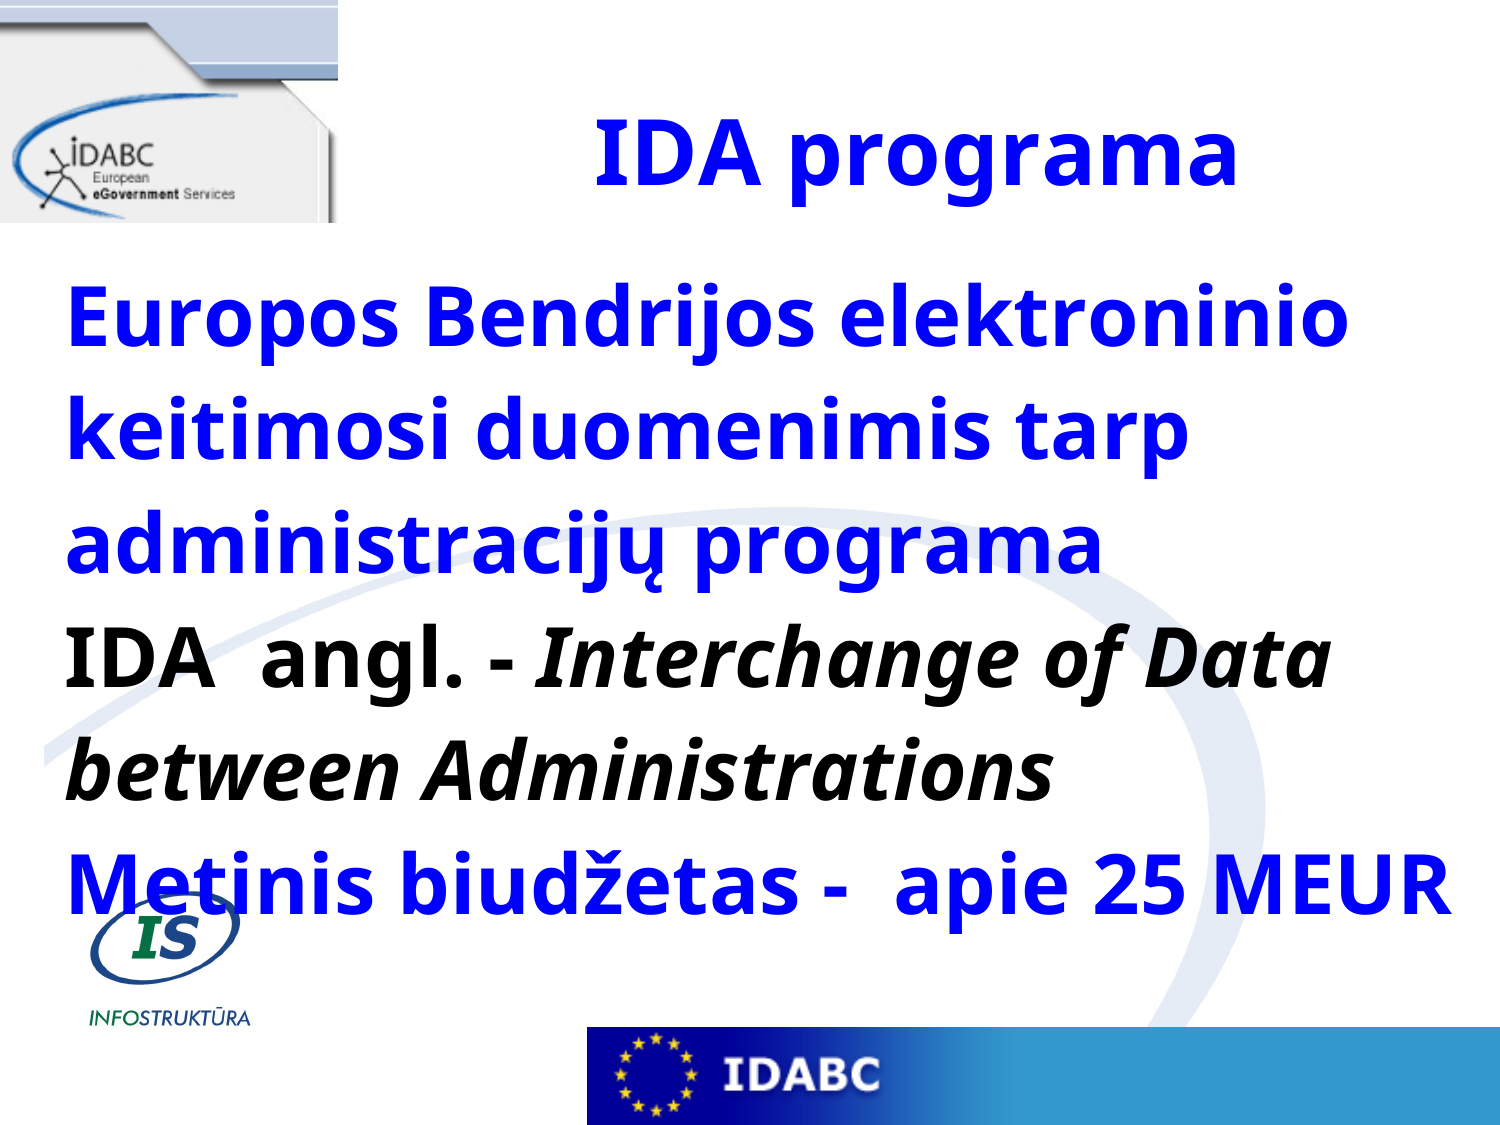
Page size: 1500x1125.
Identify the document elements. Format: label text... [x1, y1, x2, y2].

picture [0, 0, 1500, 1125]
title IDA programa [337, 62, 1500, 237]
text_box Europos Bendrijos elektroninio keitimosi duomenimis tarp administracijų programa IDA angl. - Interchange of Data between Administrations Metinis biudžetas - apie 25 MEUR [49, 249, 1500, 947]
